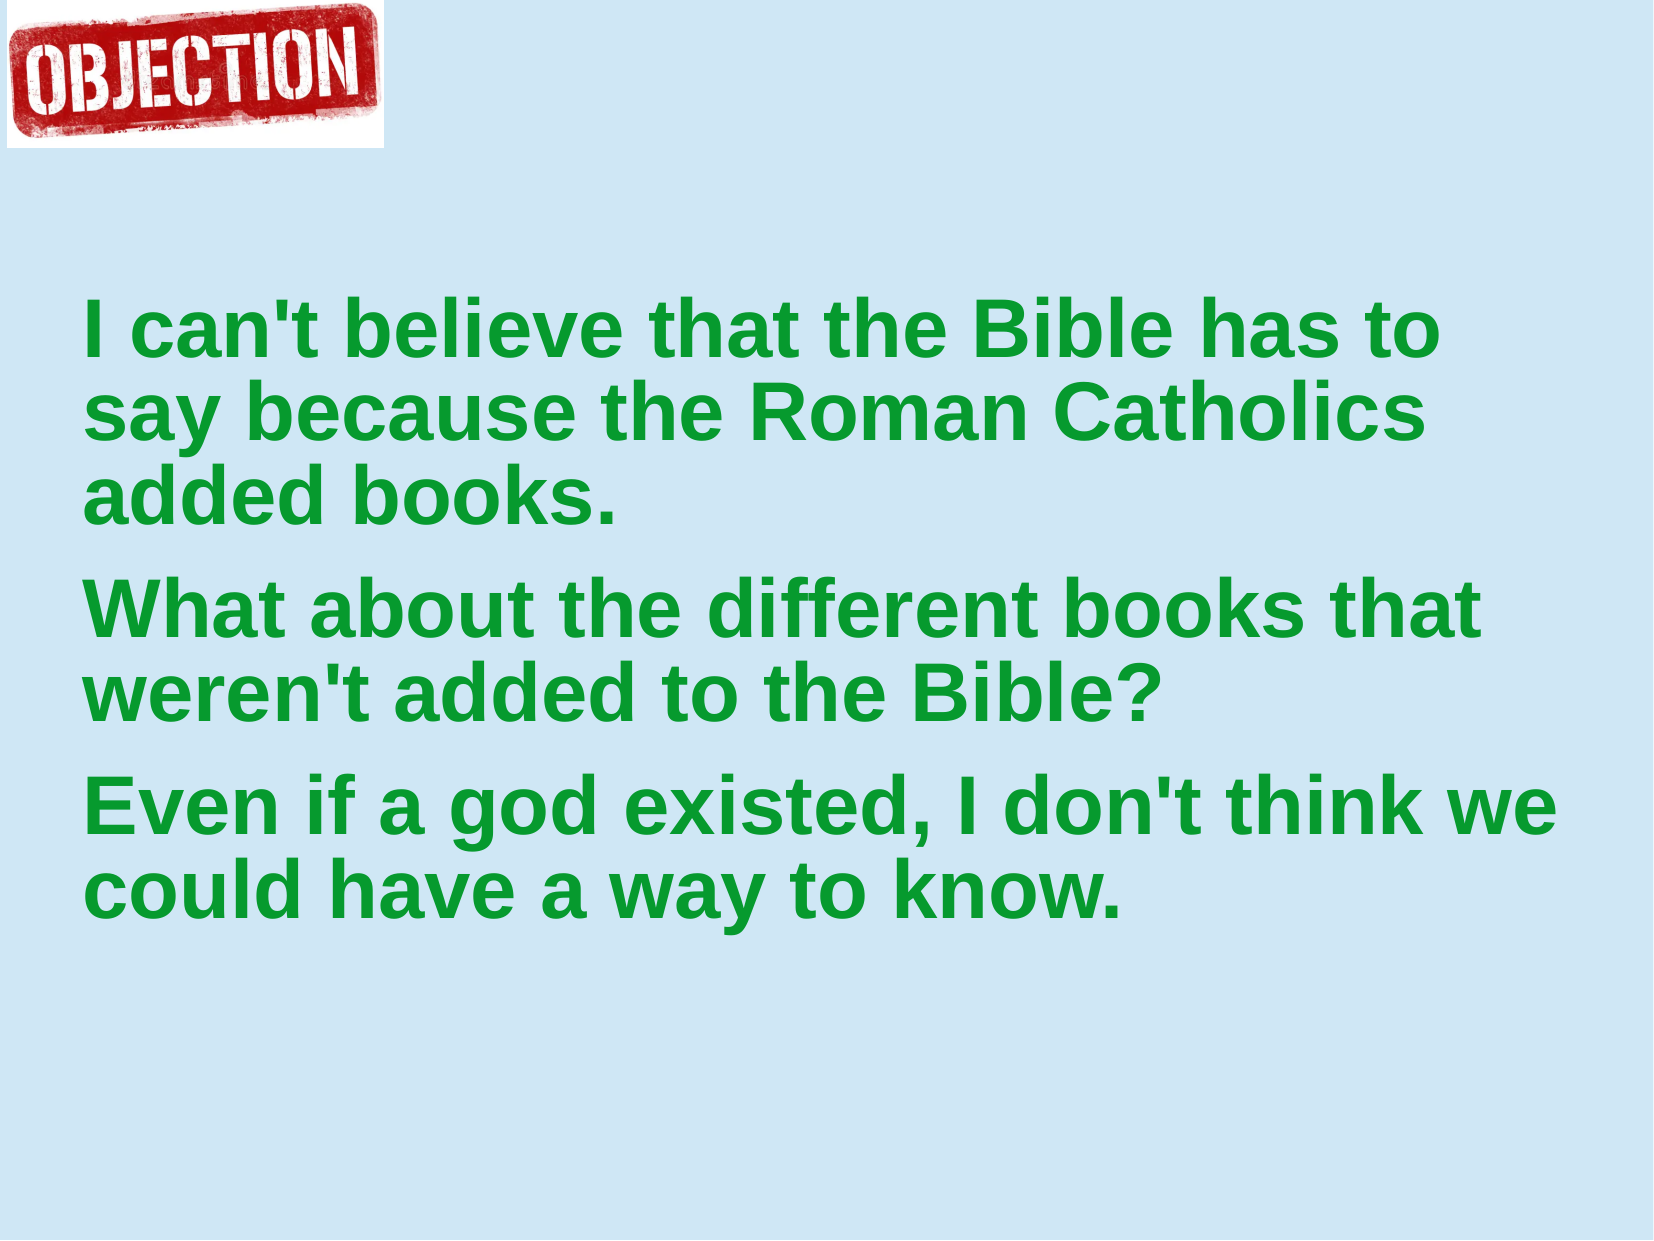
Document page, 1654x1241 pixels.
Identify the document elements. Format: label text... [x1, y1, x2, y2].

list I can't believe that the Bible has to say because the Roman Catholics added books. What about the different books that weren't added to the Bible? Even if a god existed, I don't think we could have a way to know. [82, 290, 1571, 1109]
picture [7, 0, 384, 148]
